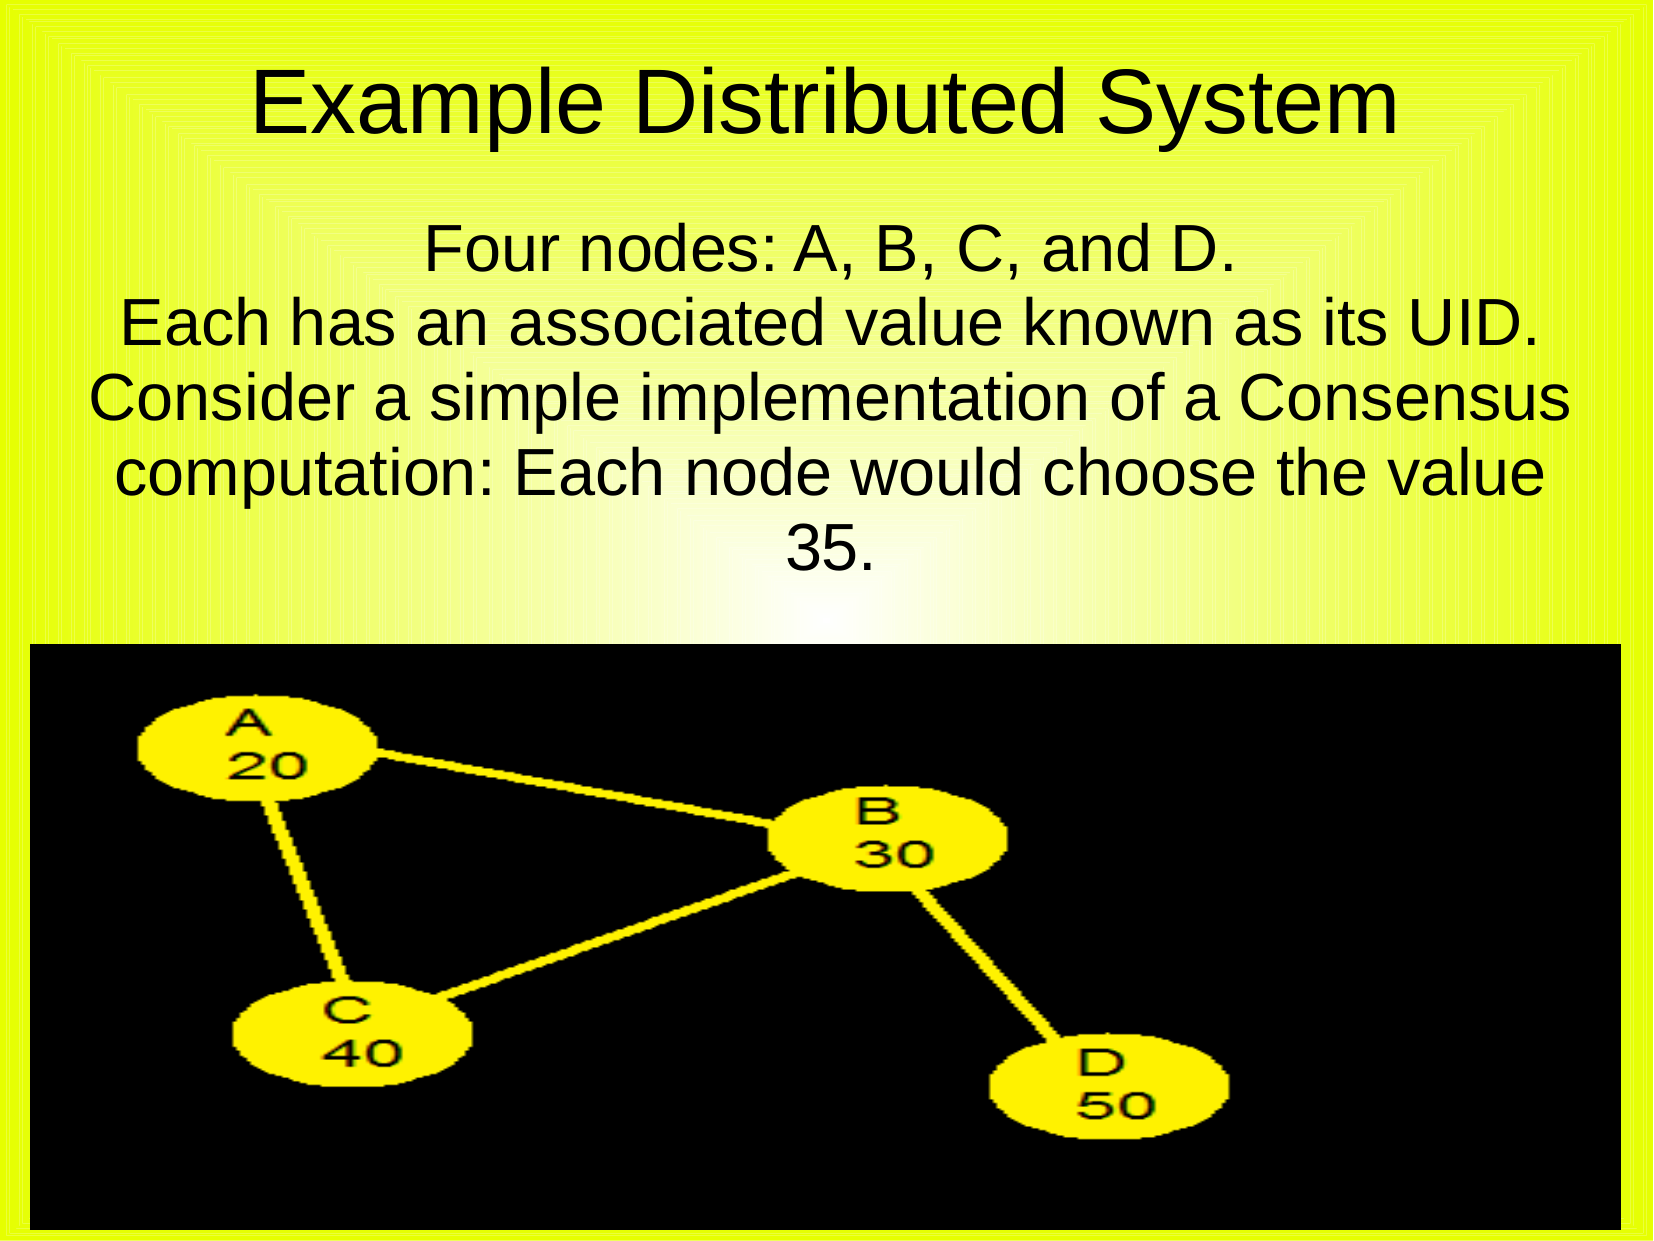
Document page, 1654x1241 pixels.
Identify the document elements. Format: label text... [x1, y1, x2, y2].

title Example Distributed System [82, 49, 1571, 257]
picture [30, 644, 1621, 1231]
subtitle Four nodes: A, B, C, and D. Each has an associated value known as its UID. Consider a simple implementation of a Consensus computation: Each node would choose the value 35. [87, 180, 1576, 616]
